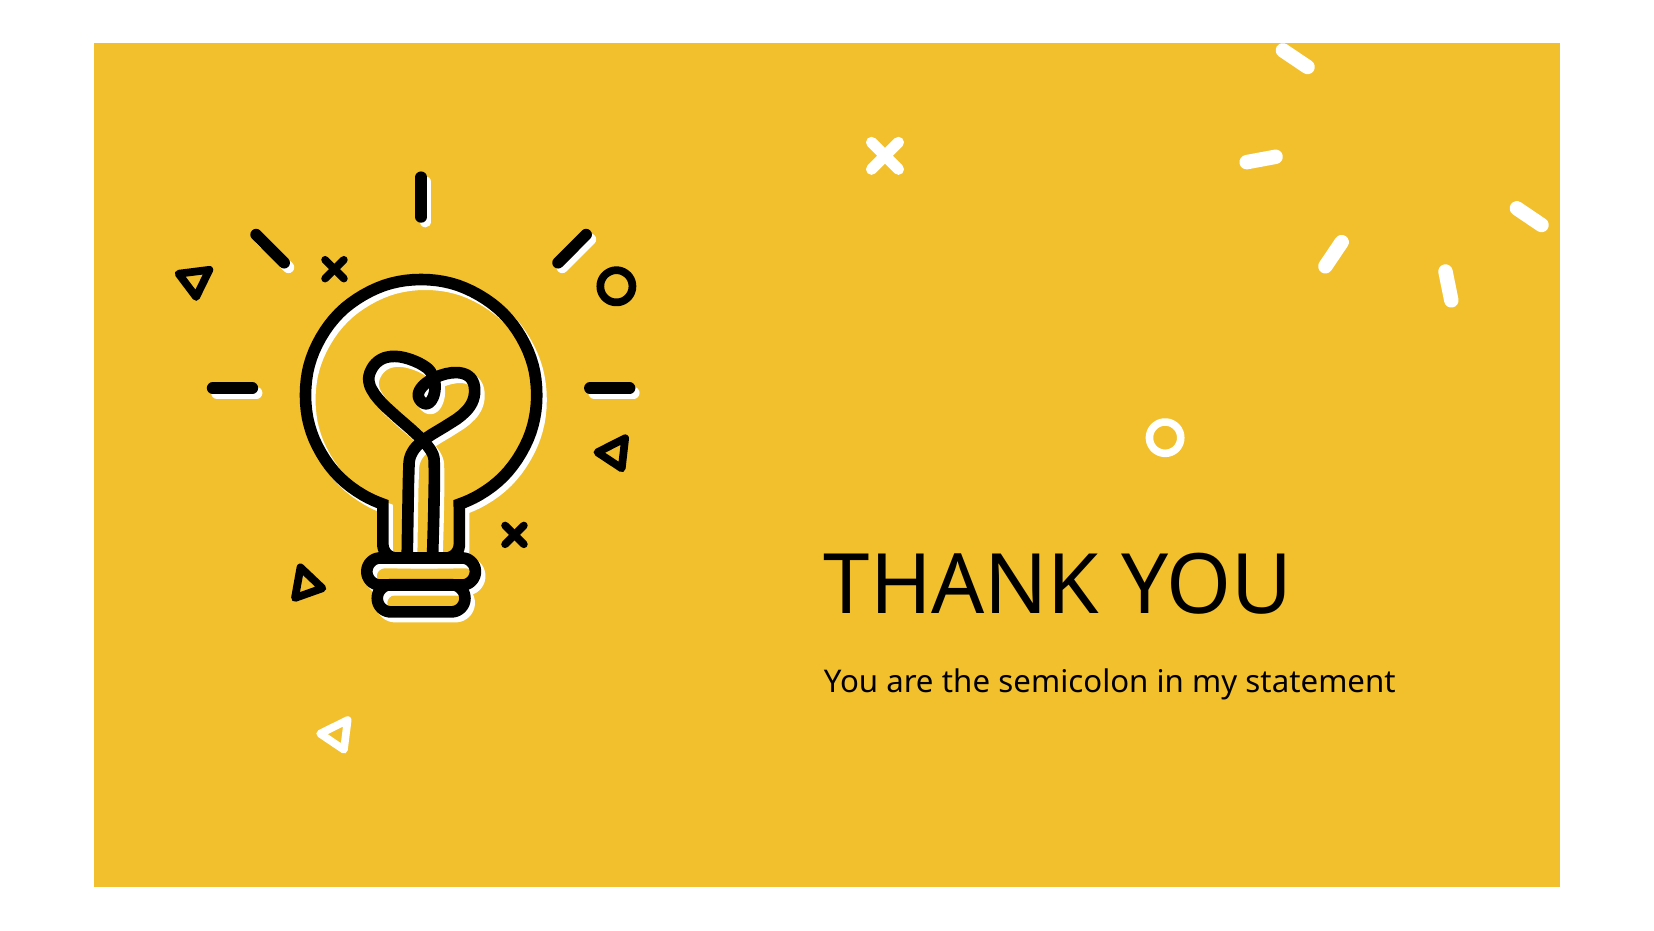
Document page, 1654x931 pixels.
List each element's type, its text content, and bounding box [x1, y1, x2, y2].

title THANK YOU [823, 524, 1544, 638]
title You are the semicolon in my statement [823, 626, 1399, 735]
